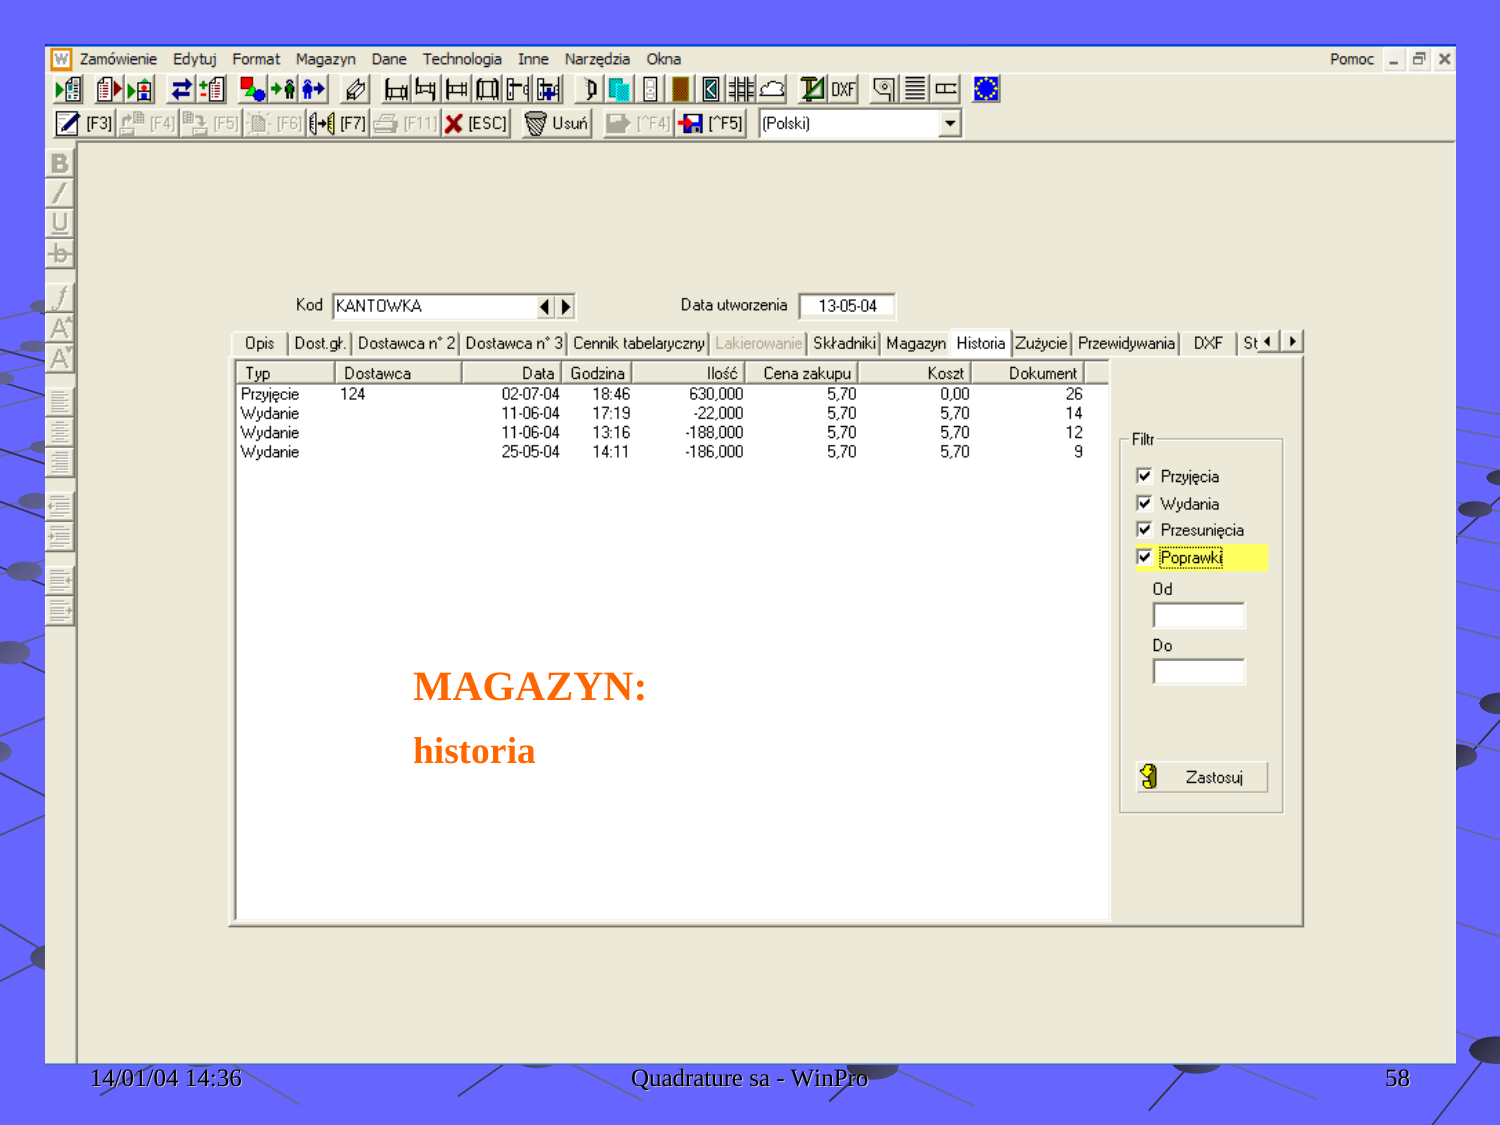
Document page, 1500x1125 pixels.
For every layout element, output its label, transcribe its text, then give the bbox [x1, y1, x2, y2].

picture [45, 44, 1456, 1065]
text_box MAGAZYN: historia [413, 666, 861, 772]
